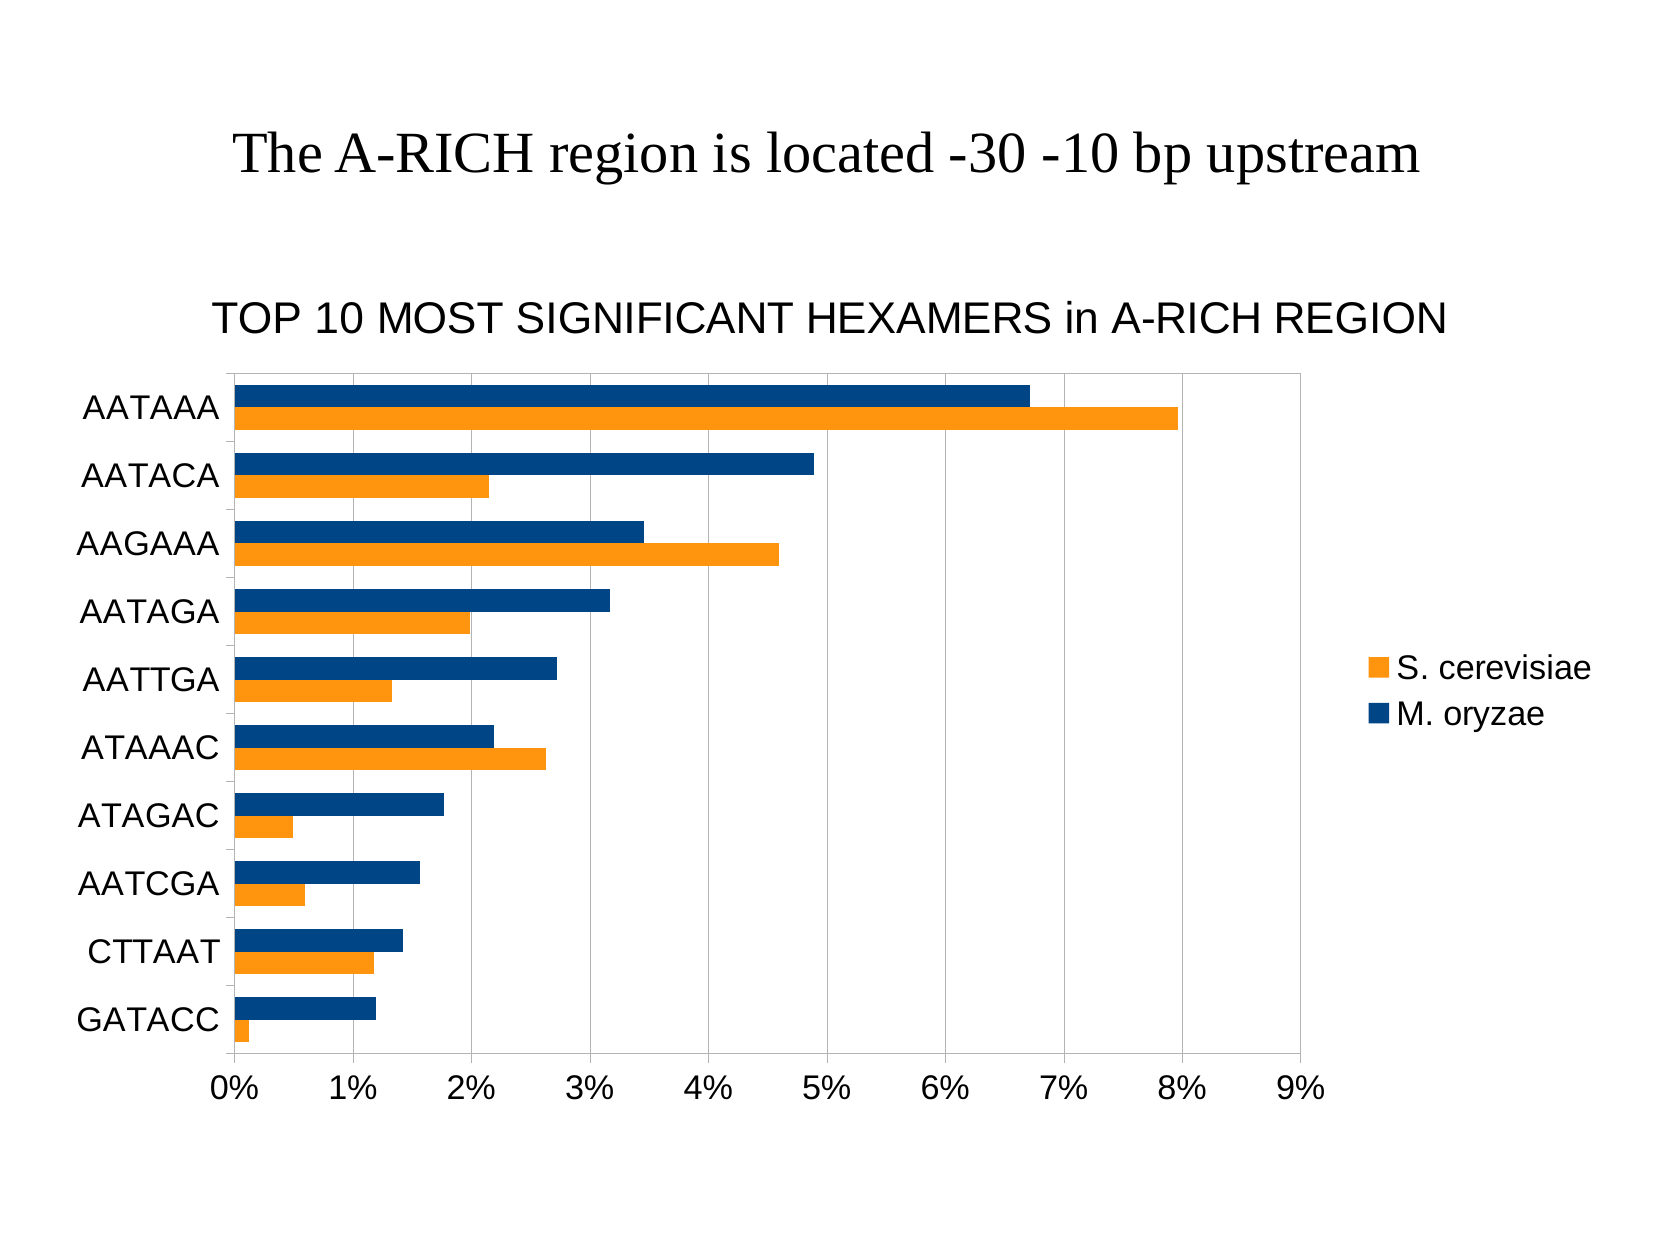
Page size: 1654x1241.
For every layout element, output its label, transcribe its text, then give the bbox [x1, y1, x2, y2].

chart [45, 255, 1616, 1126]
title The A-RICH region is located -30 -10 bp upstream [82, 49, 1571, 255]
